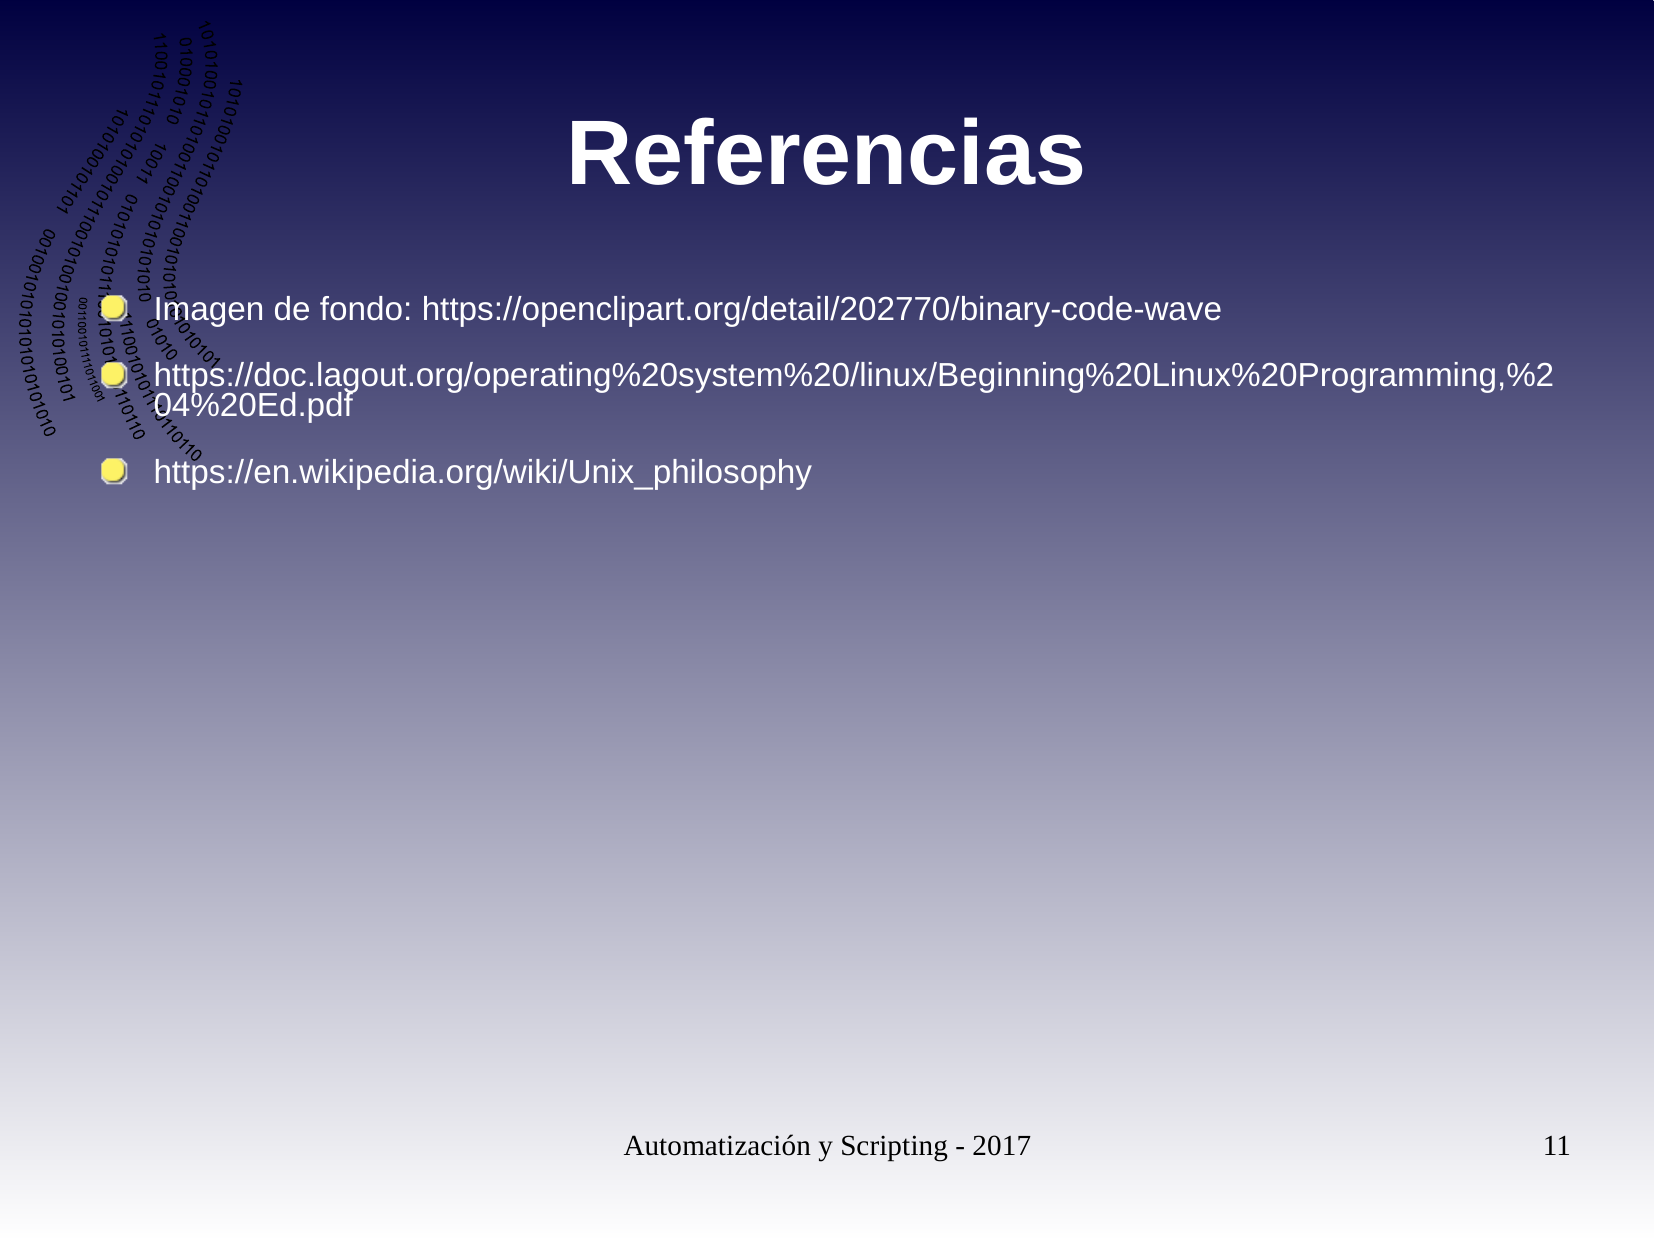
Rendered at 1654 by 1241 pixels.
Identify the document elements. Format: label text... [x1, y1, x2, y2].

list Imagen de fondo: https://openclipart.org/detail/202770/binary-code-wave https://doc.lagout.org/operating%20system%20/linux/Beginning%20Linux%20Programming,%204%20Ed.pdf https://en.wikipedia.org/wiki/Unix_philosophy [82, 290, 1571, 1010]
picture [18, 21, 243, 461]
title Referencias [82, 49, 1571, 257]
